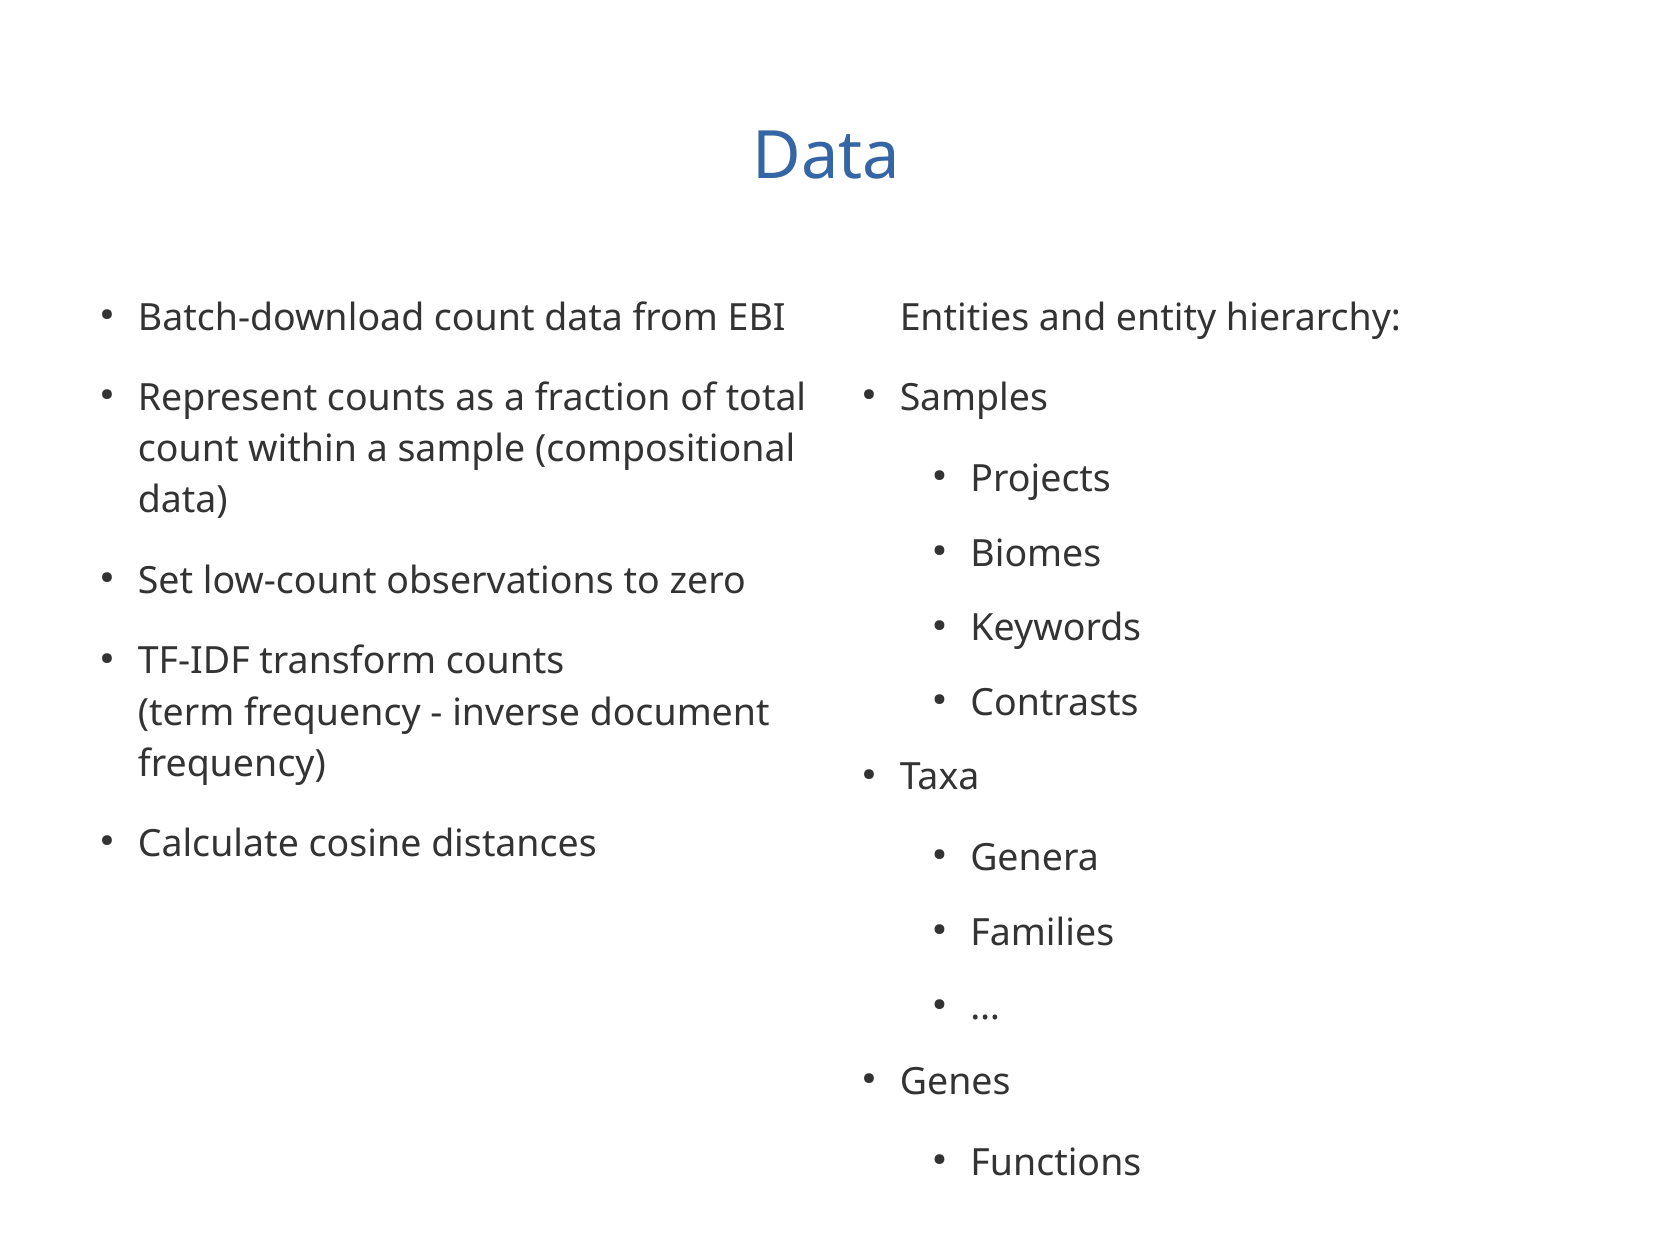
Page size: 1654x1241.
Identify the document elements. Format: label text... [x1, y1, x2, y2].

list Entities and entity hierarchy: Samples Projects Biomes Keywords Contrasts Taxa Genera Families … Genes Functions [844, 290, 1571, 1201]
list Batch-download count data from EBI Represent counts as a fraction of total count within a sample (compositional data) Set low-count observations to zero TF-IDF transform counts (term frequency - inverse document frequency) Calculate cosine distances [82, 290, 809, 1066]
title Data [82, 49, 1571, 257]
